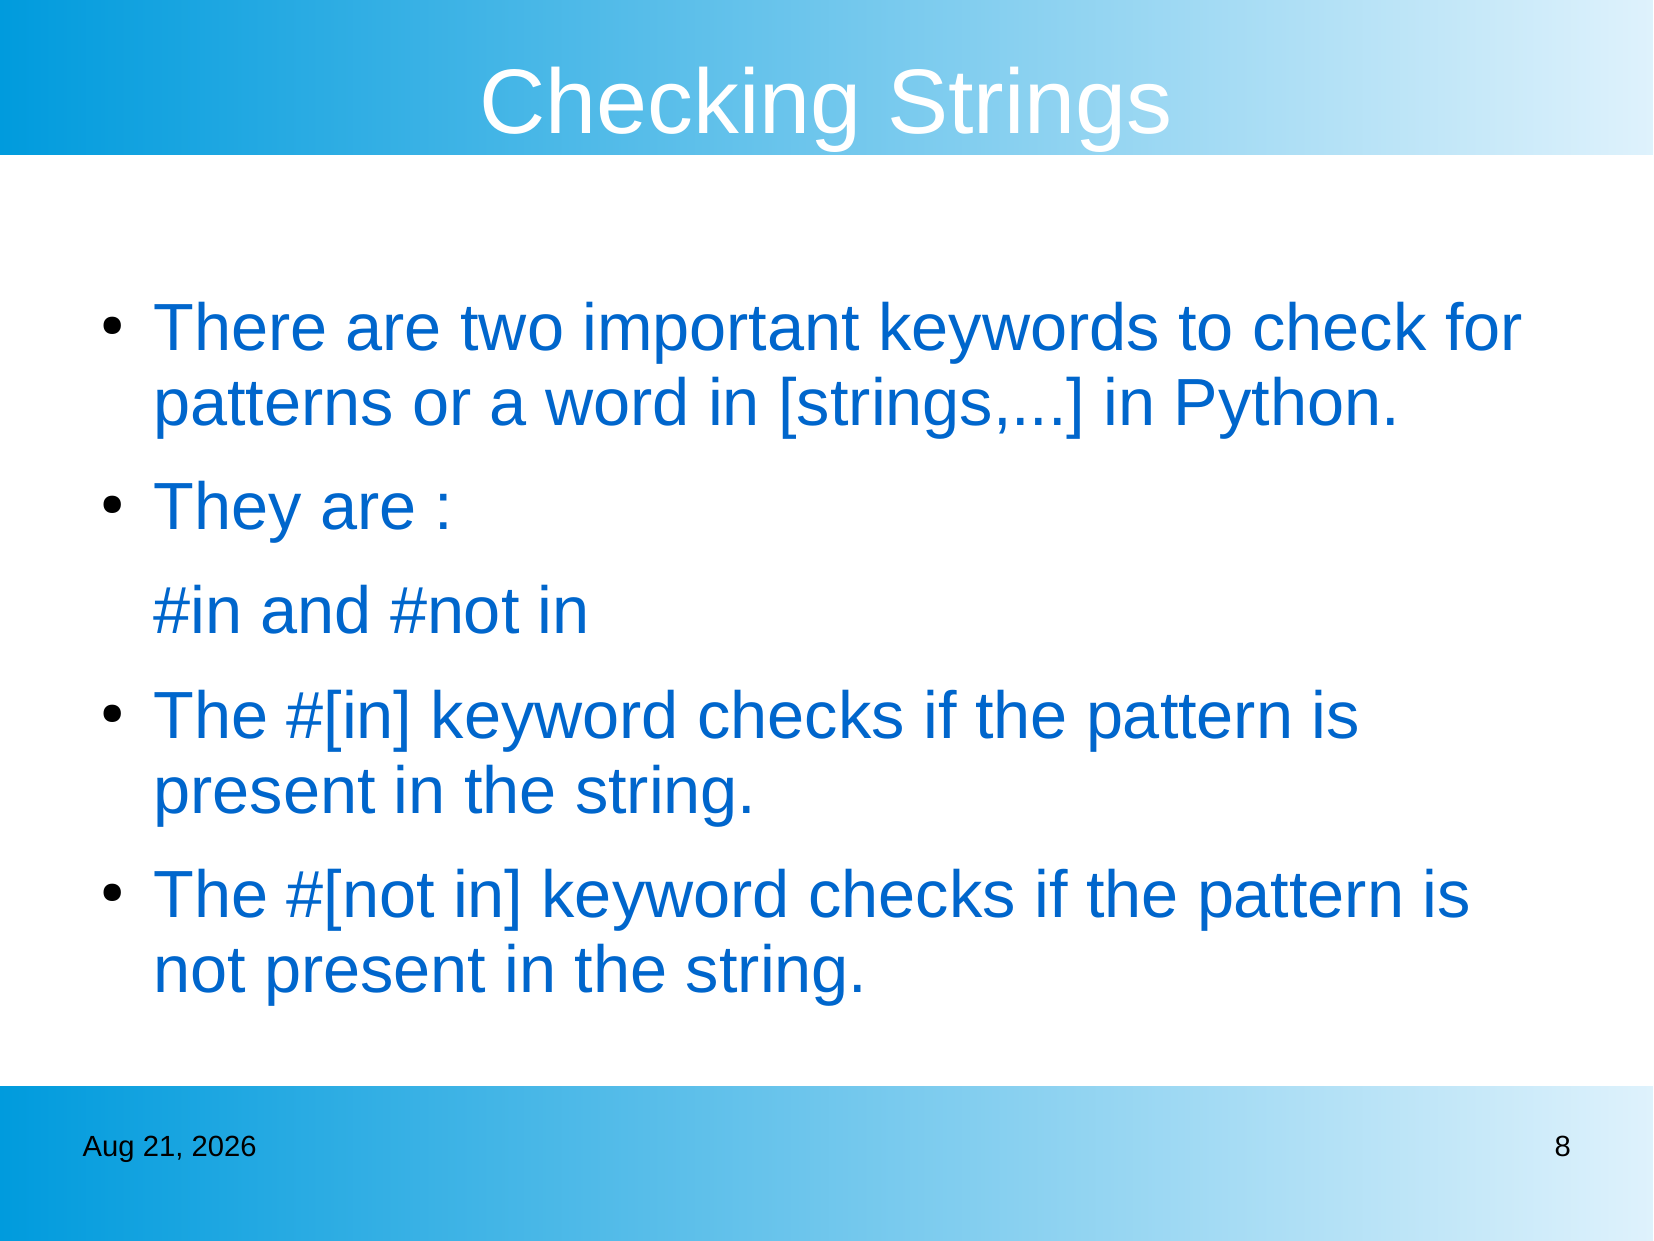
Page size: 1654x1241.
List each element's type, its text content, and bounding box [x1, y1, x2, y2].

title Checking Strings [82, 49, 1571, 155]
list There are two important keywords to check for patterns or a word in [strings,...] in Python. They are : #in and #not in The #[in] keyword checks if the pattern is present in the string. The #[not in] keyword checks if the pattern is not present in the string. [82, 290, 1571, 1010]
